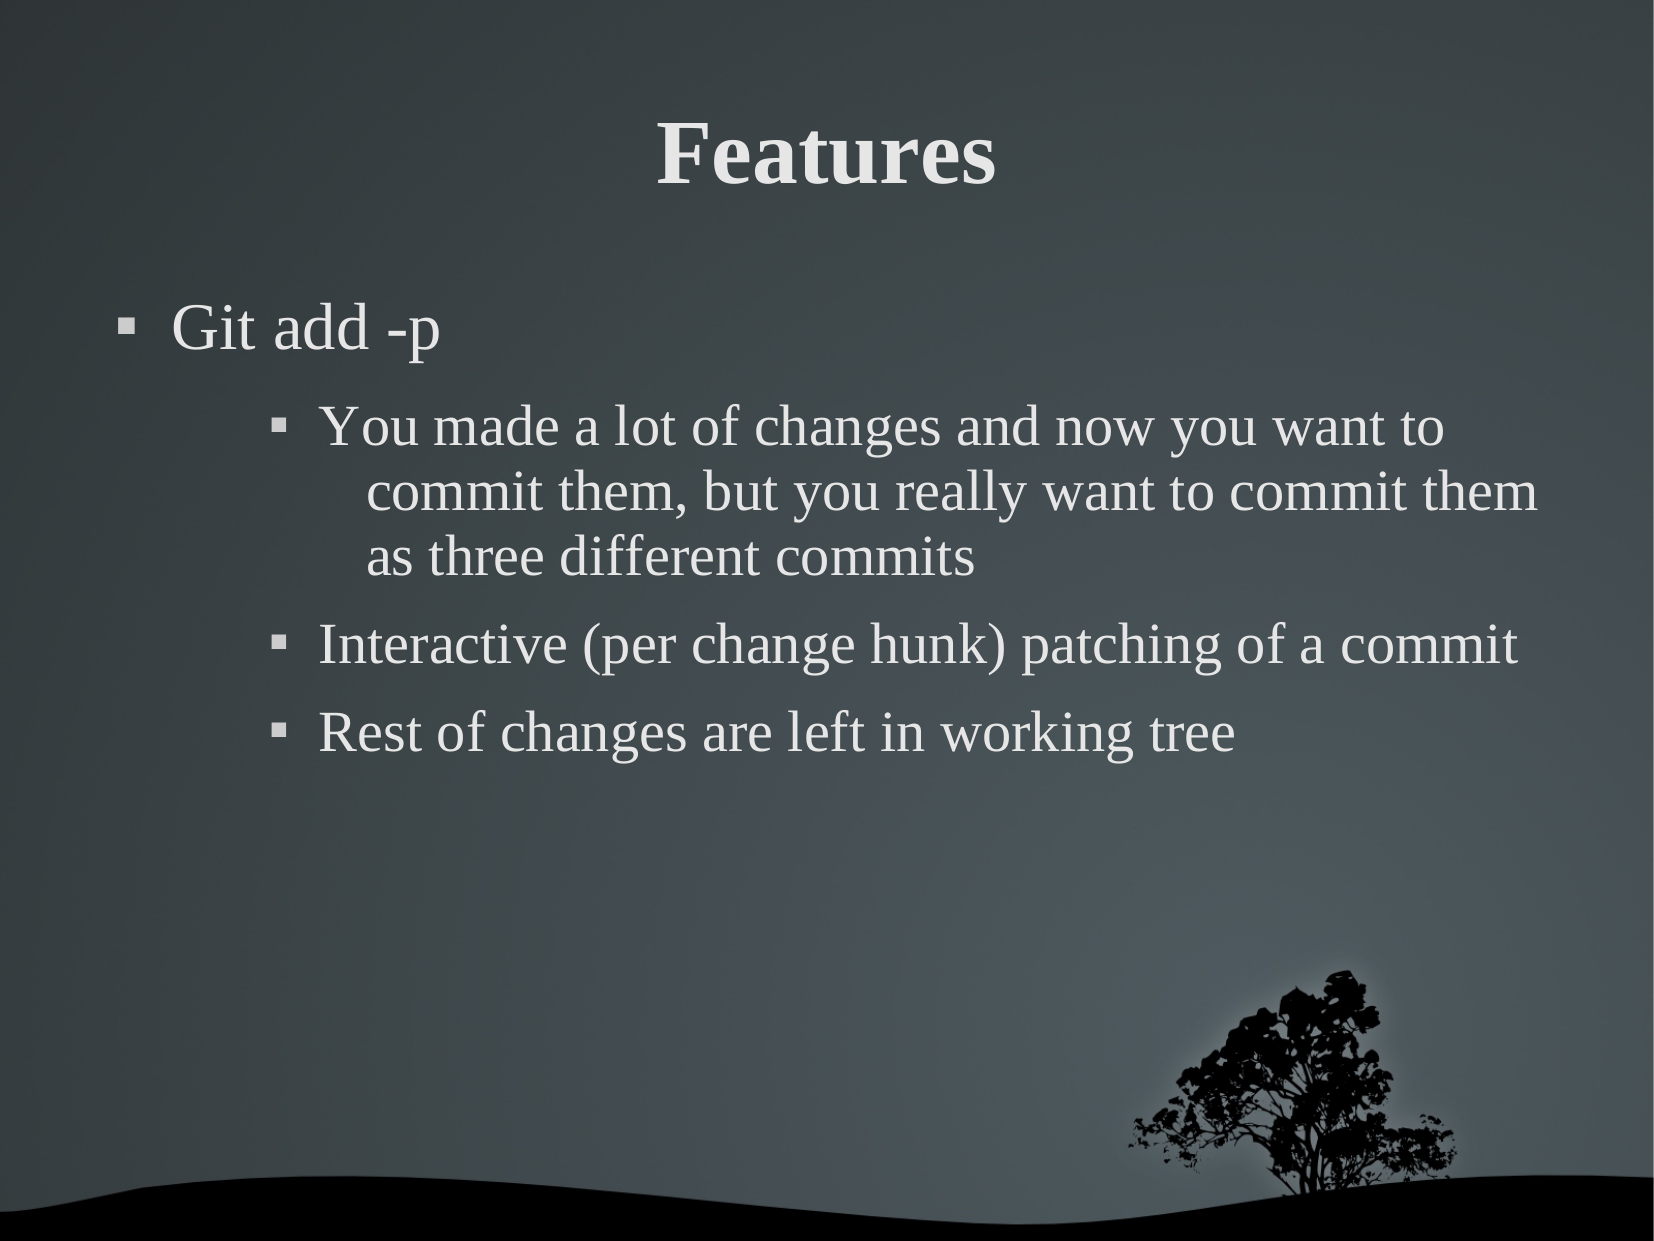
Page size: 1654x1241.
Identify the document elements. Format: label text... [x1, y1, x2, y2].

picture [0, 0, 1654, 1241]
title Features [82, 56, 1571, 250]
list Git add -p You made a lot of changes and now you want to commit them, but you really want to commit them as three different commits Interactive (per change hunk) patching of a commit Rest of changes are left in working tree [82, 290, 1571, 1094]
